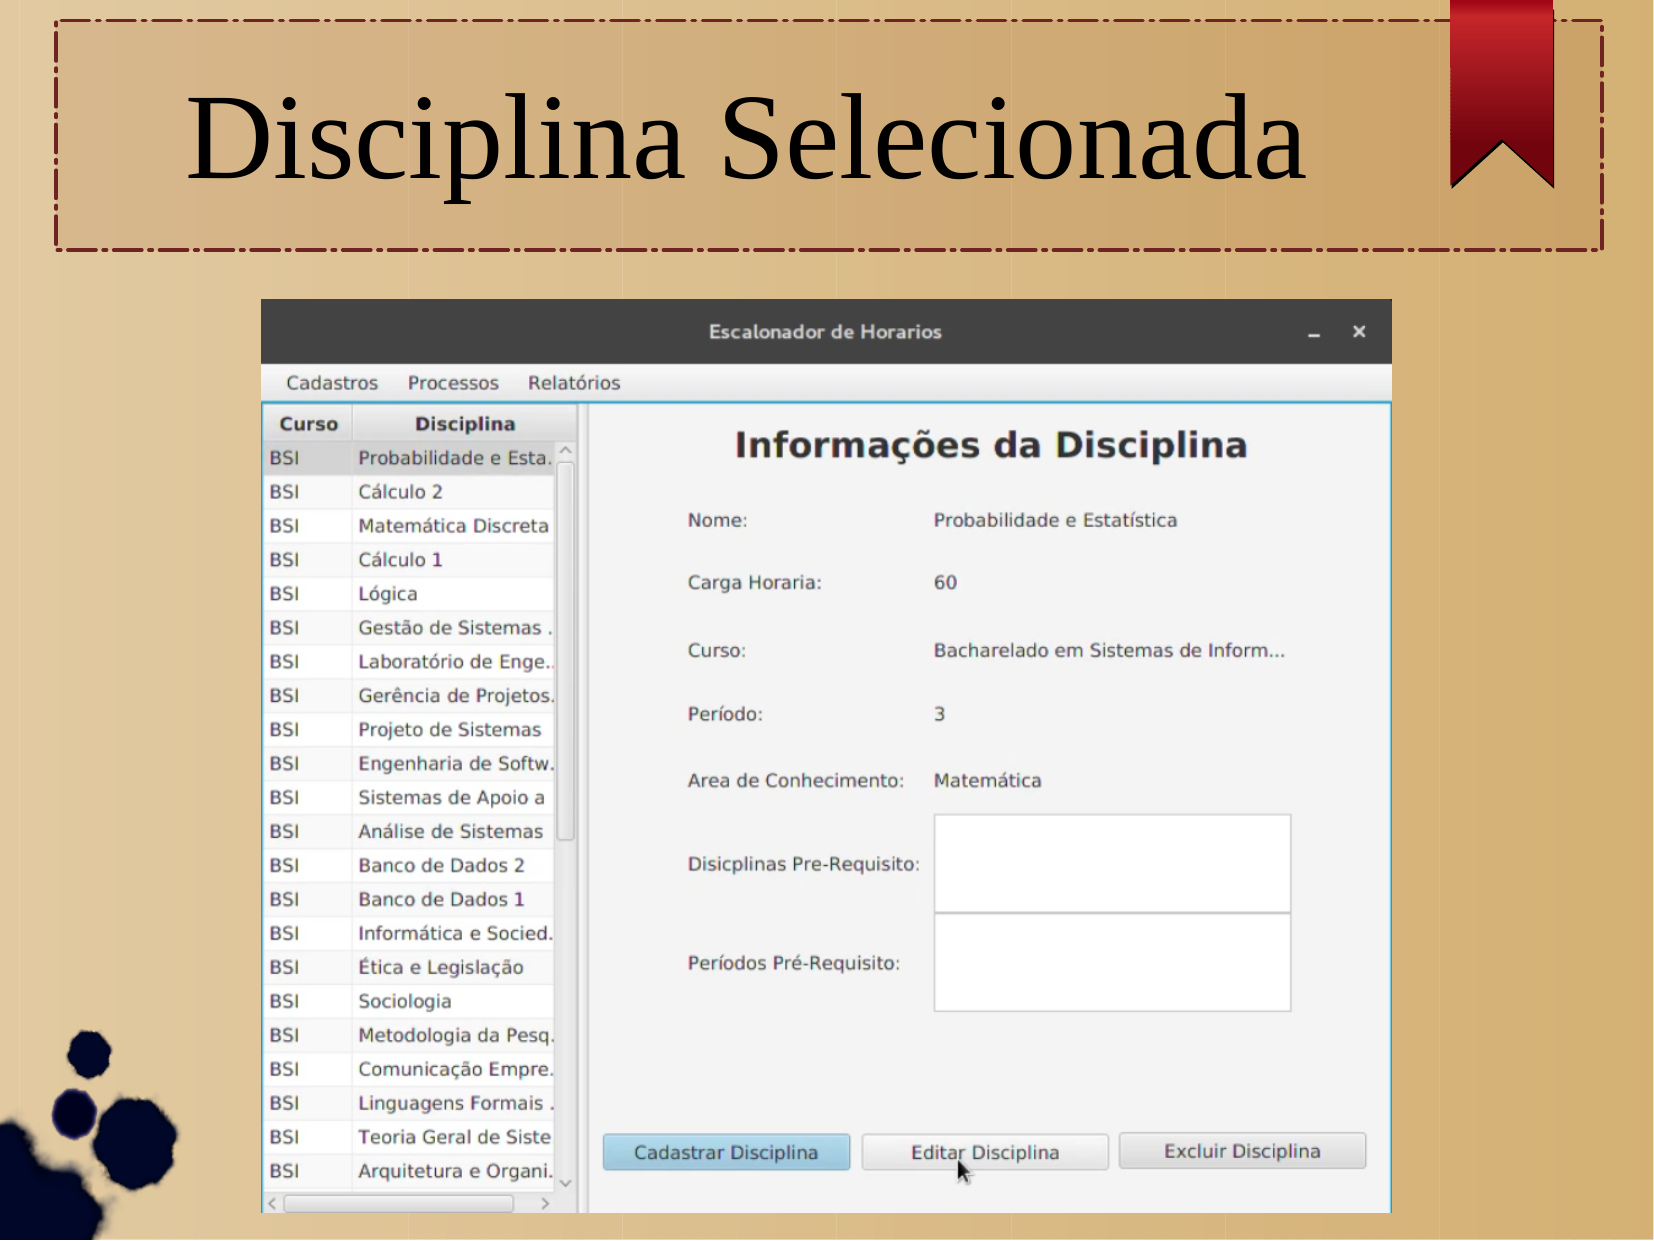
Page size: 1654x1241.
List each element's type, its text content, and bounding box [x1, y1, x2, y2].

title Disciplina Selecionada [82, 47, 1412, 229]
picture [261, 299, 1392, 1213]
